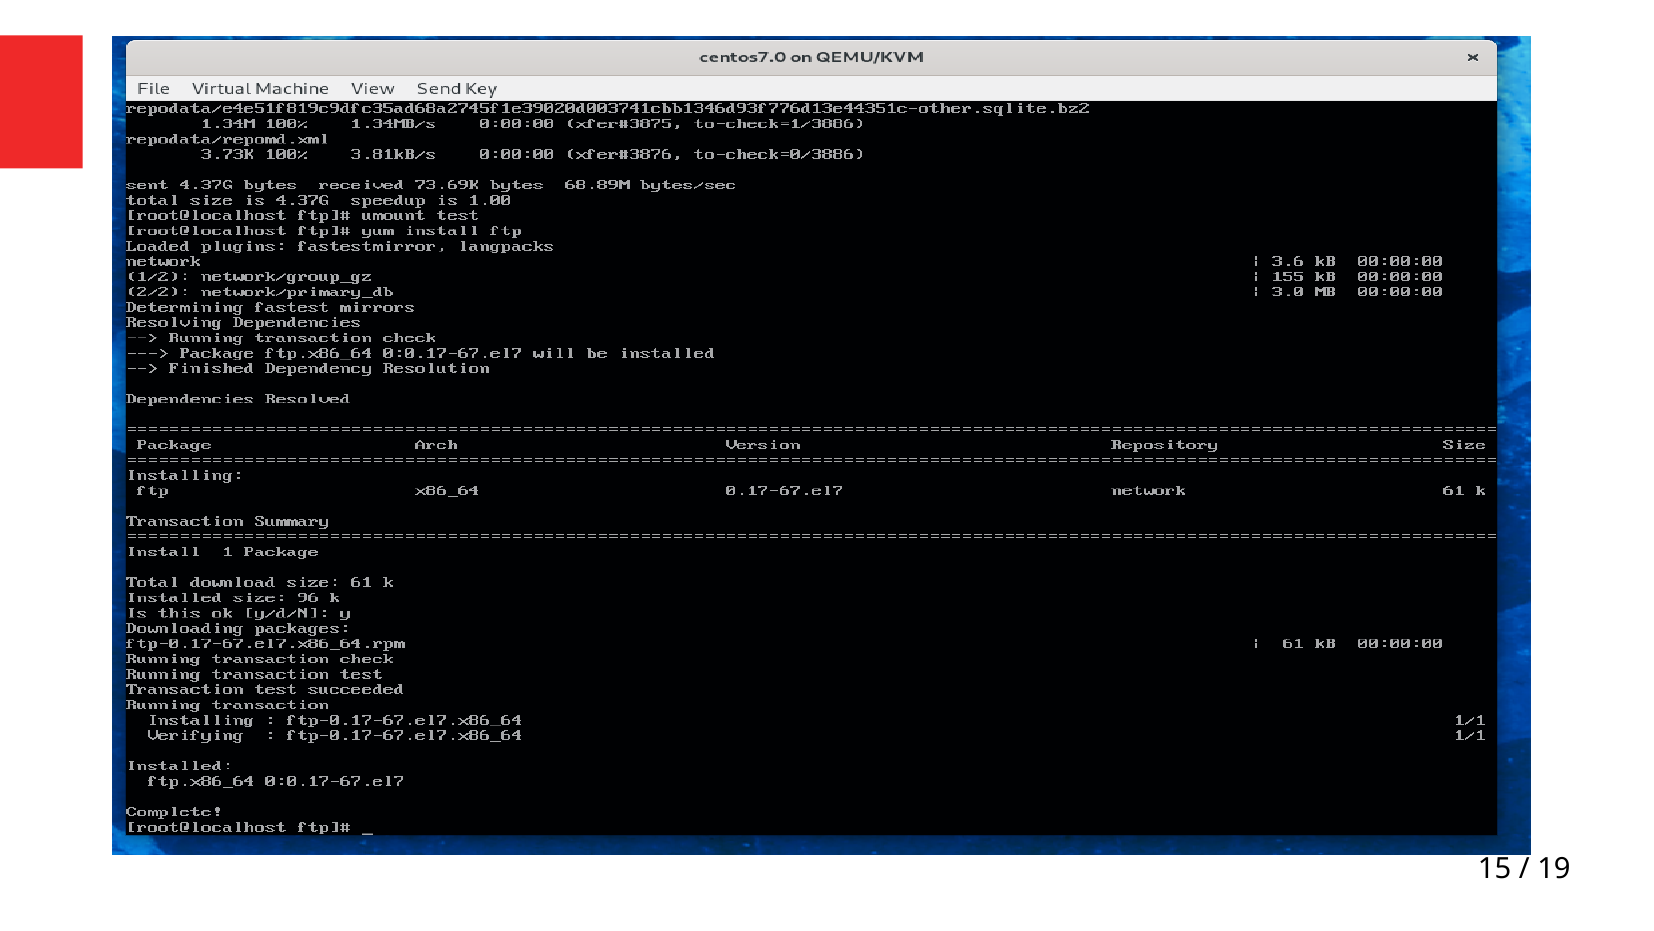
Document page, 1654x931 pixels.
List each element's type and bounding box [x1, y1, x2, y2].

picture [112, 36, 1531, 856]
